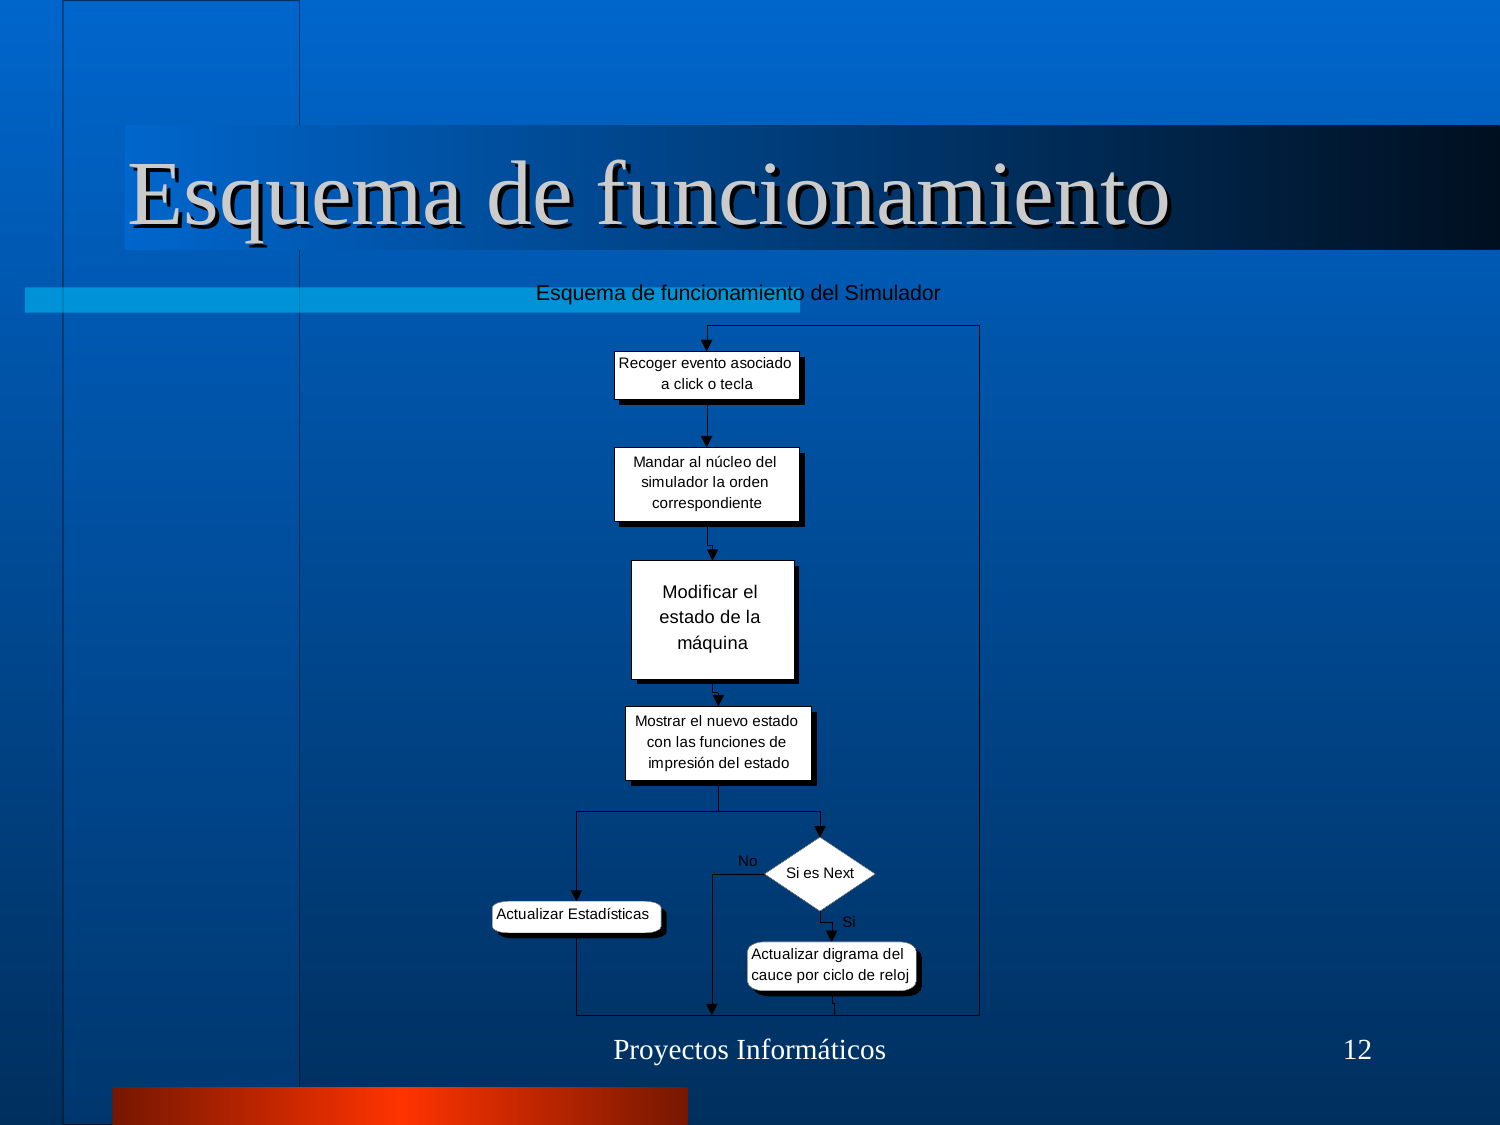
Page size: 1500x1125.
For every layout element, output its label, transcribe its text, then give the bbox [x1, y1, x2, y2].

chart [478, 267, 994, 1029]
title Esquema de funcionamiento [112, 99, 1388, 288]
